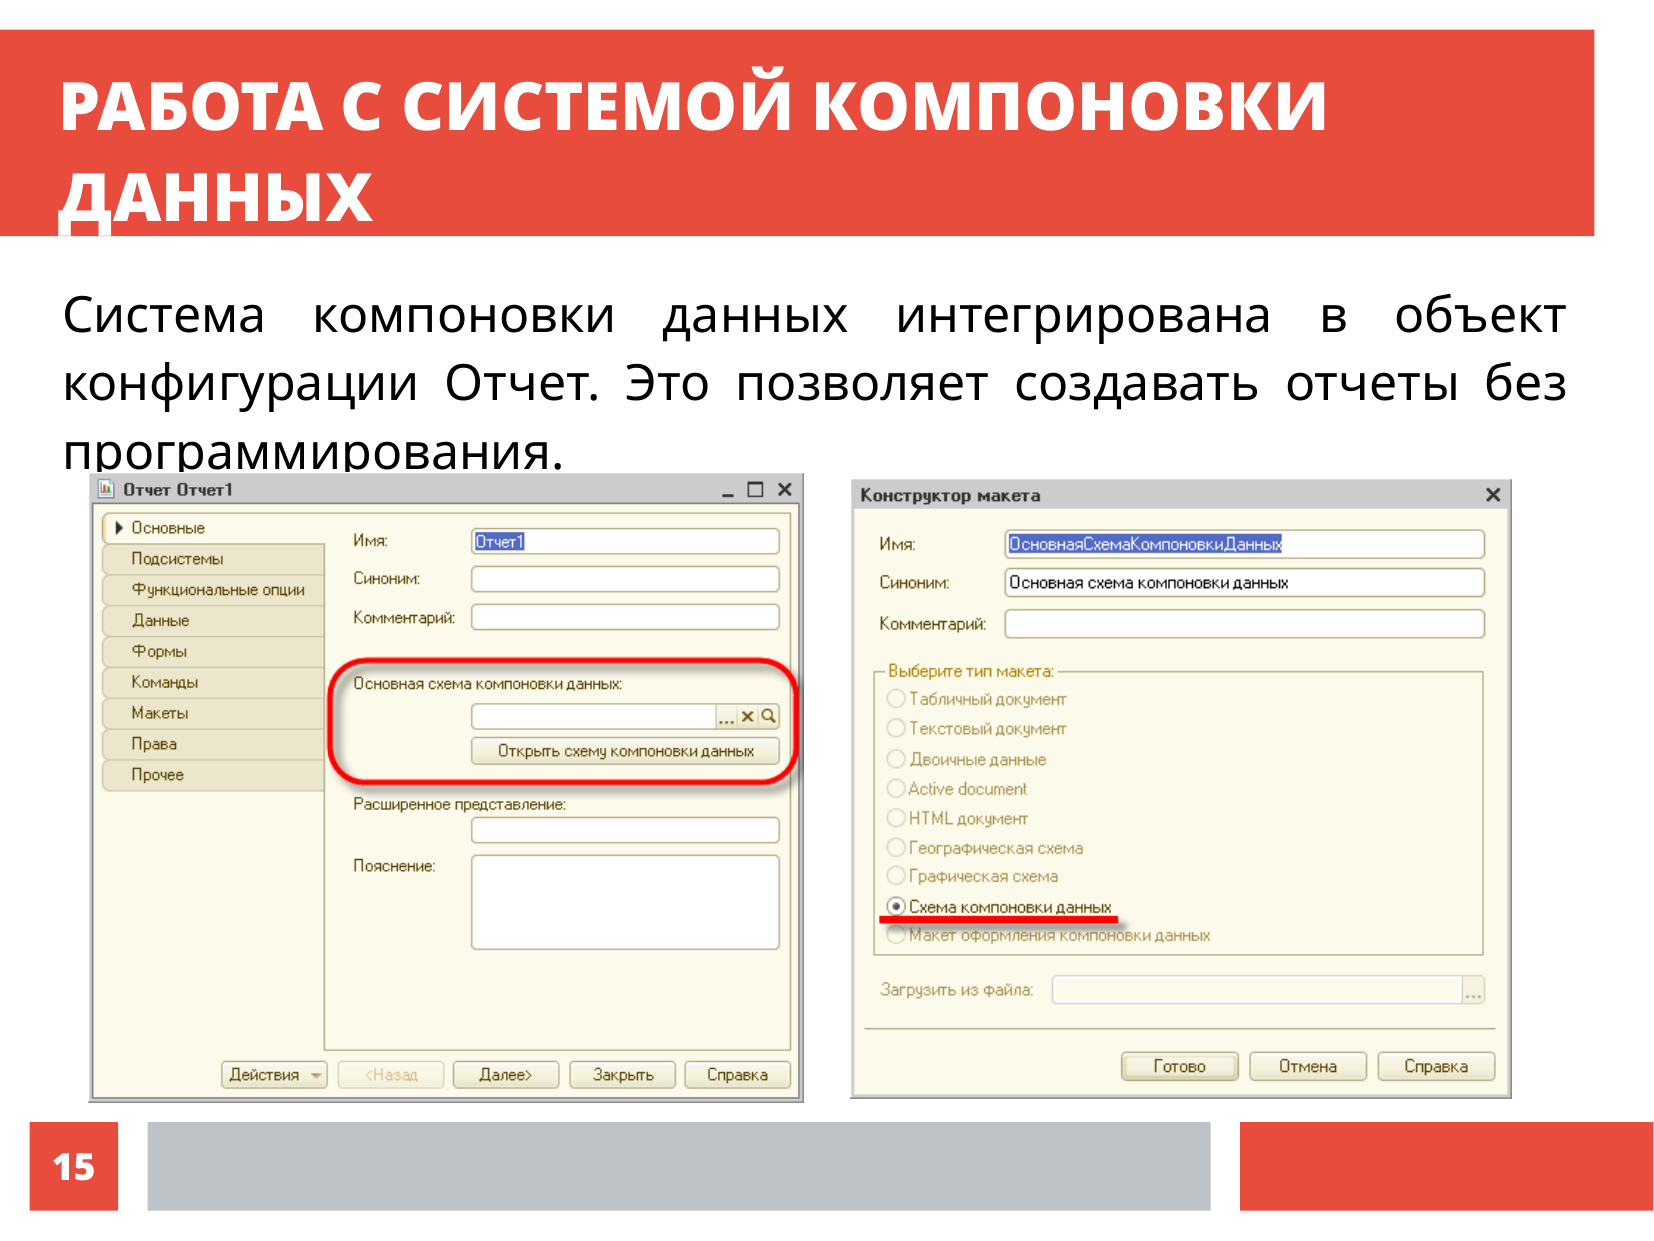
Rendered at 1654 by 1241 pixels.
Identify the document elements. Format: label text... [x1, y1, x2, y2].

picture [88, 472, 804, 1103]
picture [850, 478, 1512, 1099]
text_box Система компоновки данных интегрирована в объект конфигурации Отчет. Это позволяет создавать отчеты без программирования. [47, 271, 1583, 485]
title РАБОТА С СИСТЕМОЙ КОМПОНОВКИ ДАННЫХ [59, 59, 1595, 207]
